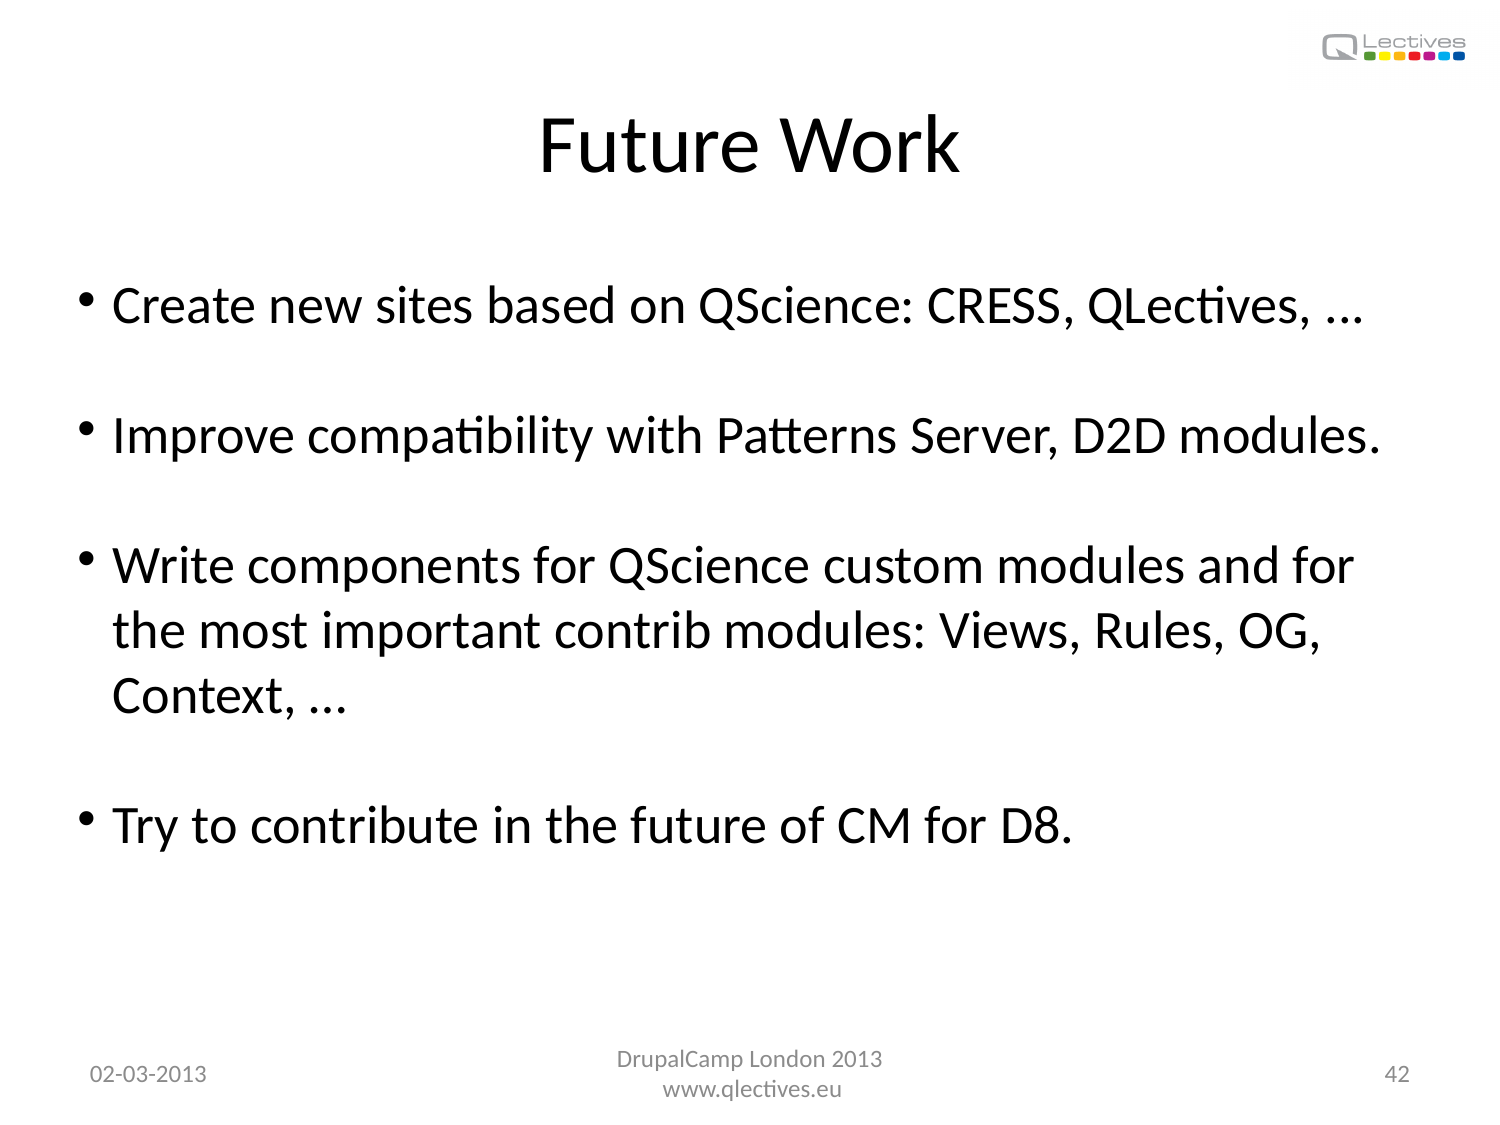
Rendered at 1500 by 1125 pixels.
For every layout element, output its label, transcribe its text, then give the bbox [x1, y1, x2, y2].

text_box 02-03-2013 [74, 1042, 425, 1103]
text_box Create new sites based on QScience: CRESS, QLectives, ... Improve compatibility with Patterns Server, D2D modules. Write components for QScience custom modules and for the most important contrib modules: Views, Rules, OG, Context, … Try to contribute in the future of CM for D8. [62, 262, 1425, 1005]
text_box <number> [1074, 1042, 1425, 1103]
picture [1288, 9, 1500, 90]
text_box DrupalCamp London 2013 www.qlectives.eu [512, 1042, 988, 1103]
text_box Future Work [75, 45, 1425, 233]
